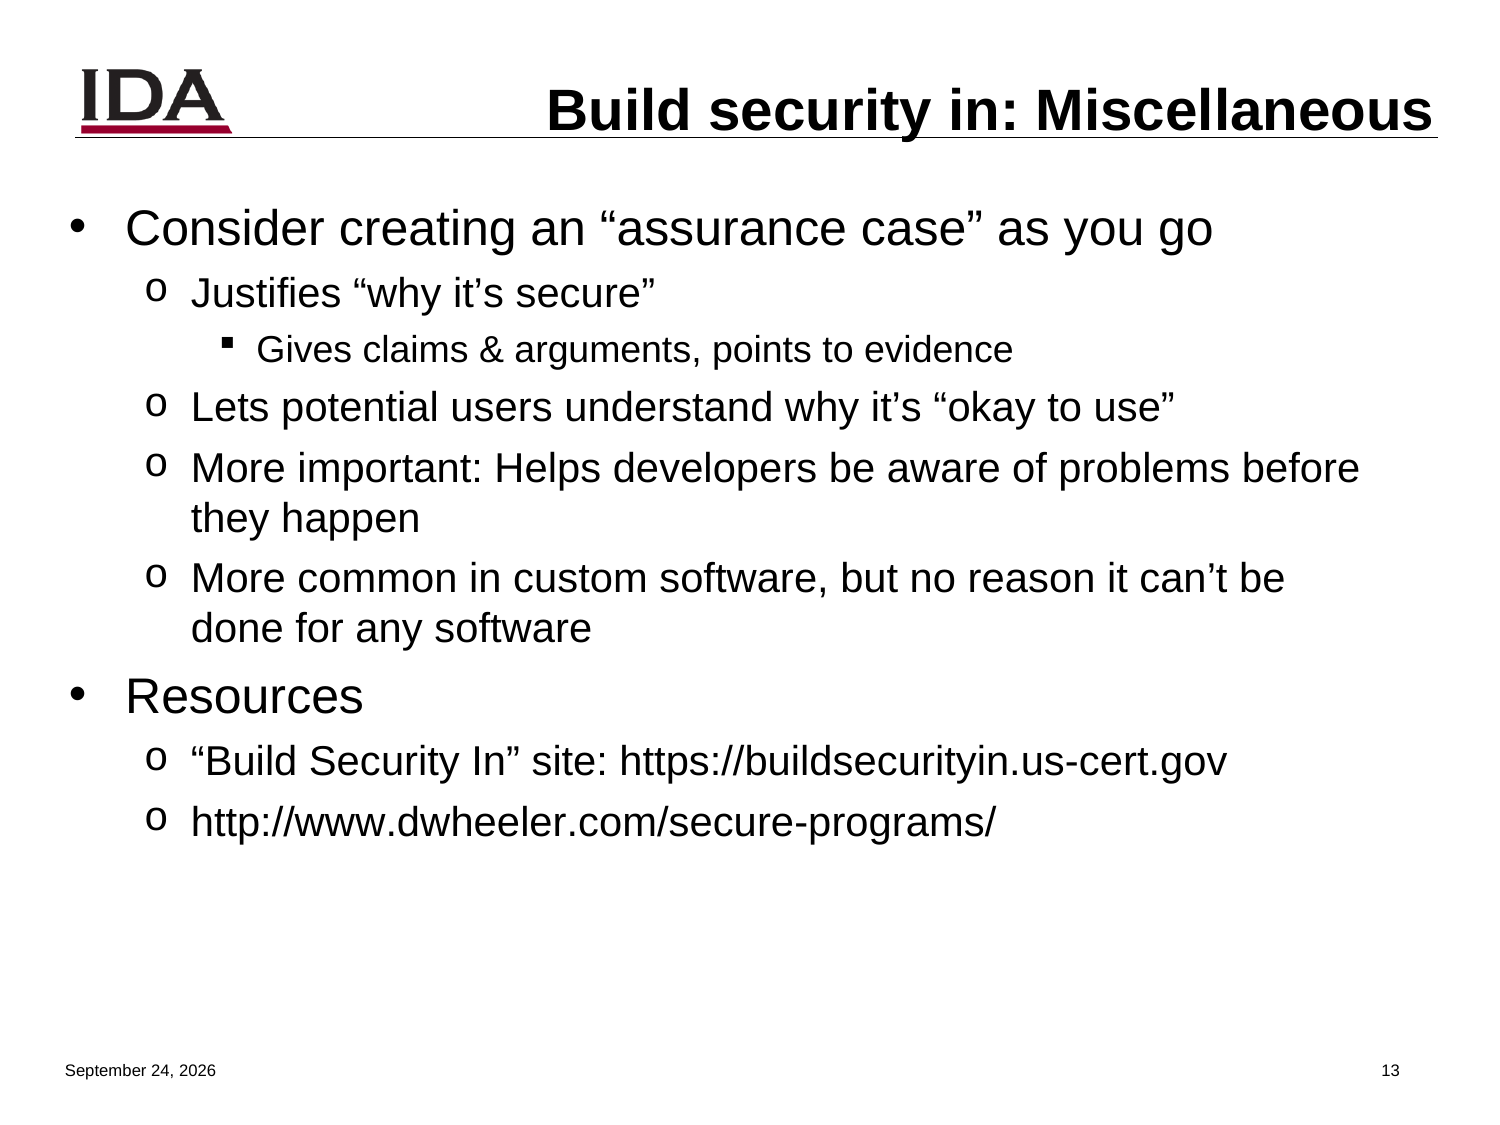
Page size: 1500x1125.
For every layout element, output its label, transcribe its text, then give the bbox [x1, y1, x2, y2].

text_box <number> [1102, 1012, 1415, 1088]
title Build security in: Miscellaneous [425, 64, 1450, 150]
list Consider creating an “assurance case” as you go Justifies “why it’s secure” Gives claims & arguments, points to evidence Lets potential users understand why it’s “okay to use” More important: Helps developers be aware of problems before they happen More common in custom software, but no reason it can’t be done for any software Resources “Build Security In” site: https://buildsecurityin.us-cert.gov http://www.dwheeler.com/secure-programs/ [53, 187, 1401, 1013]
picture [77, 65, 233, 138]
text_box November 9, 2011 [49, 1012, 363, 1088]
